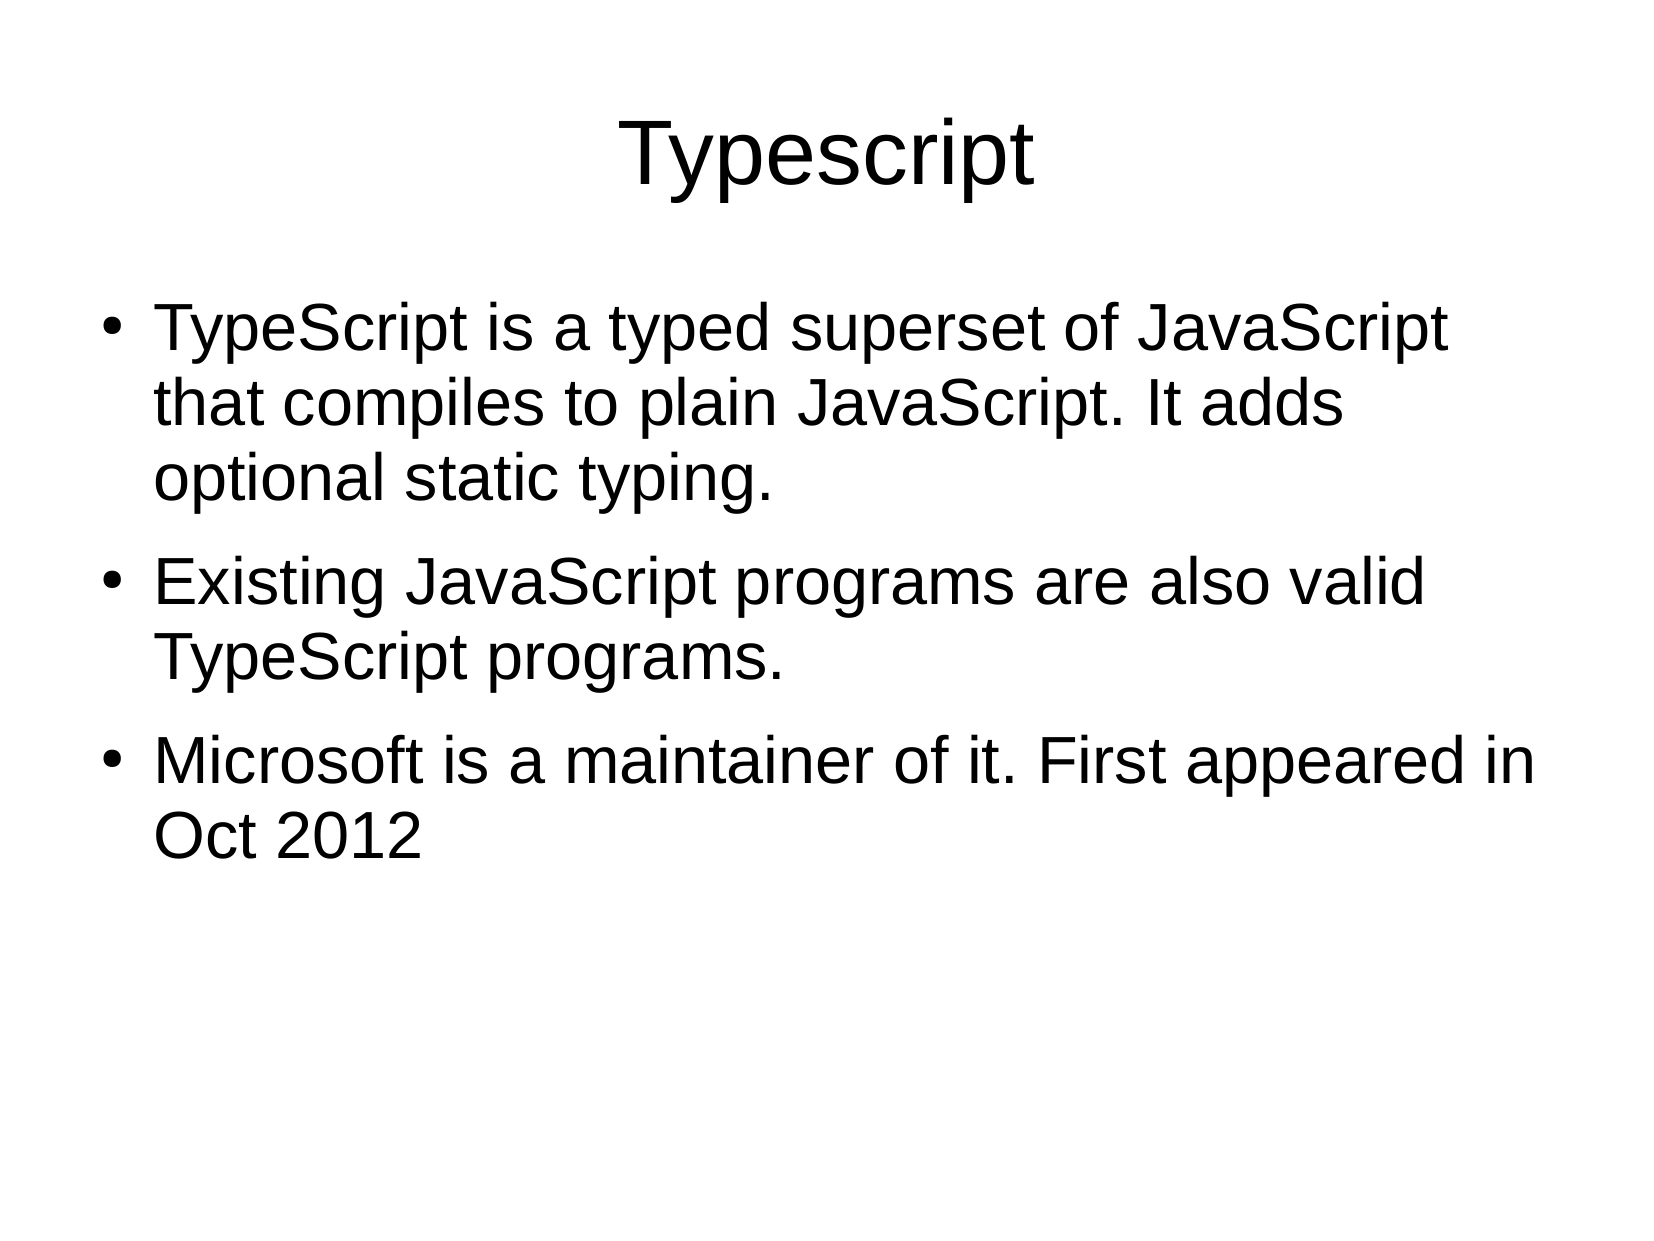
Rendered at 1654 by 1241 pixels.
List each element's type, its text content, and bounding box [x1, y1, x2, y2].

list TypeScript is a typed superset of JavaScript that compiles to plain JavaScript. It adds optional static typing. Existing JavaScript programs are also valid TypeScript programs. Microsoft is a maintainer of it. First appeared in Oct 2012 [82, 290, 1571, 1010]
title Typescript [82, 49, 1571, 257]
